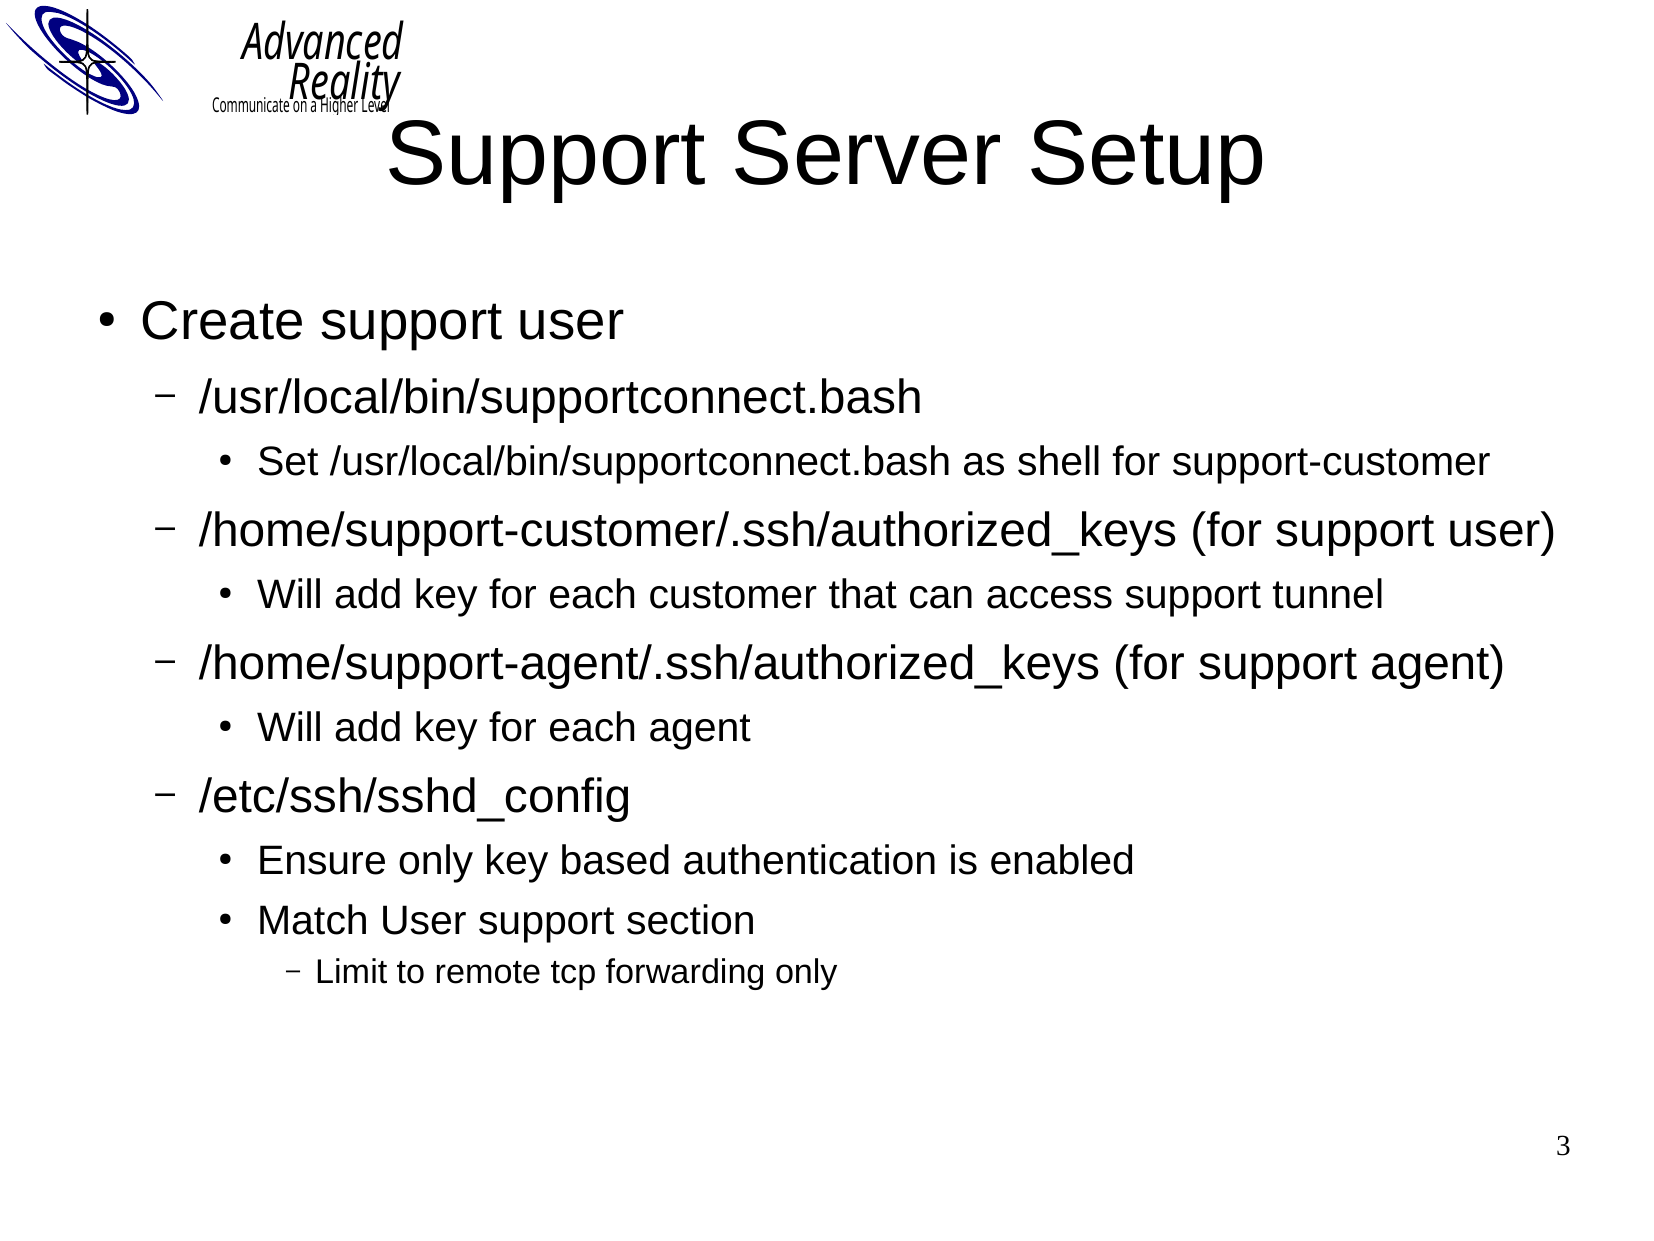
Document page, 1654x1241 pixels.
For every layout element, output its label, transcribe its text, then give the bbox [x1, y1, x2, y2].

title Support Server Setup [82, 49, 1571, 257]
list Create support user /usr/local/bin/supportconnect.bash Set /usr/local/bin/supportconnect.bash as shell for support-customer /home/support-customer/.ssh/authorized_keys (for support user) Will add key for each customer that can access support tunnel /home/support-agent/.ssh/authorized_keys (for support agent) Will add key for each agent /etc/ssh/sshd_config Ensure only key based authentication is enabled Match User support section Limit to remote tcp forwarding only [82, 290, 1571, 1010]
